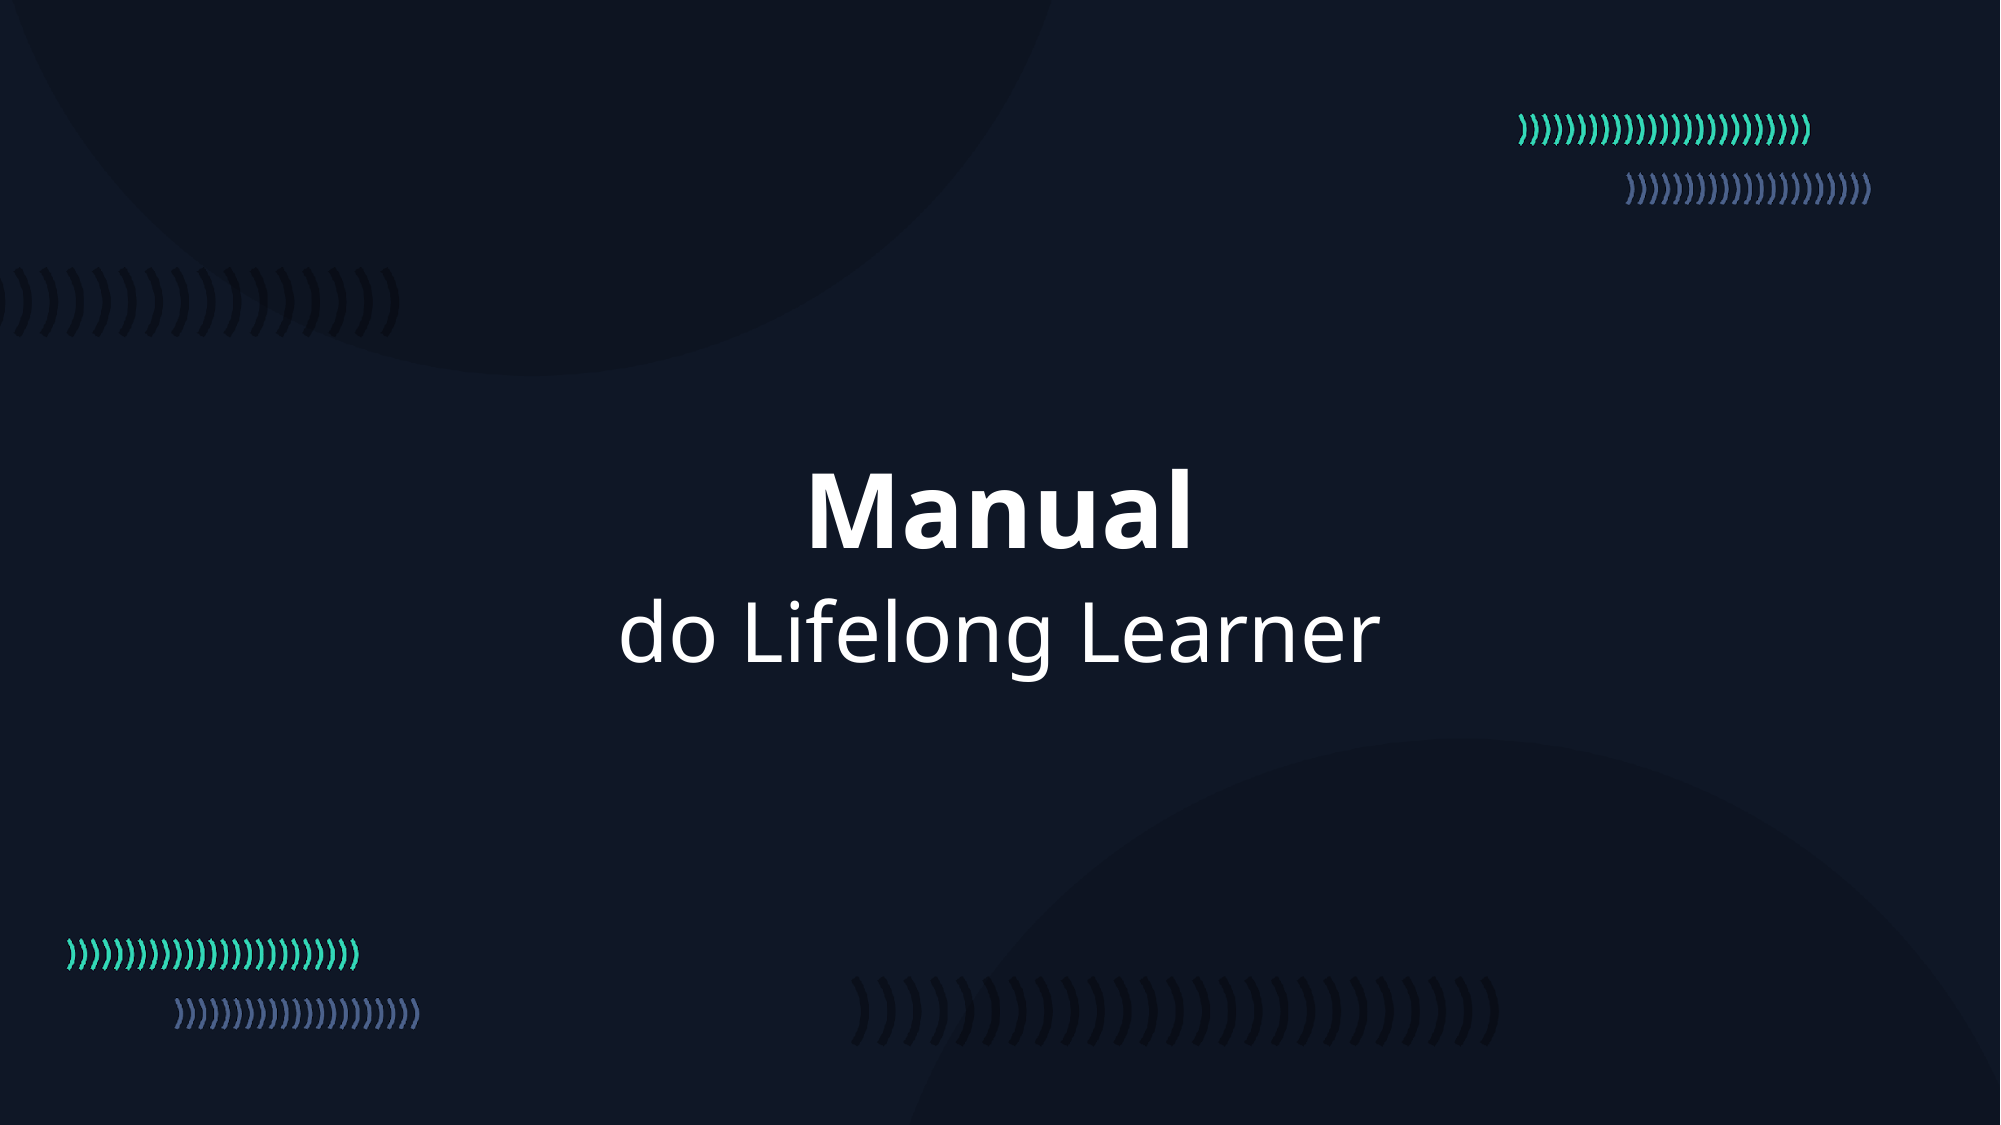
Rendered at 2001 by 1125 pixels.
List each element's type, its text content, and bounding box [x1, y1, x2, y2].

picture [0, 0, 2000, 1125]
text_box Manual [440, 429, 1560, 563]
text_box do Lifelong Learner [440, 563, 1560, 694]
